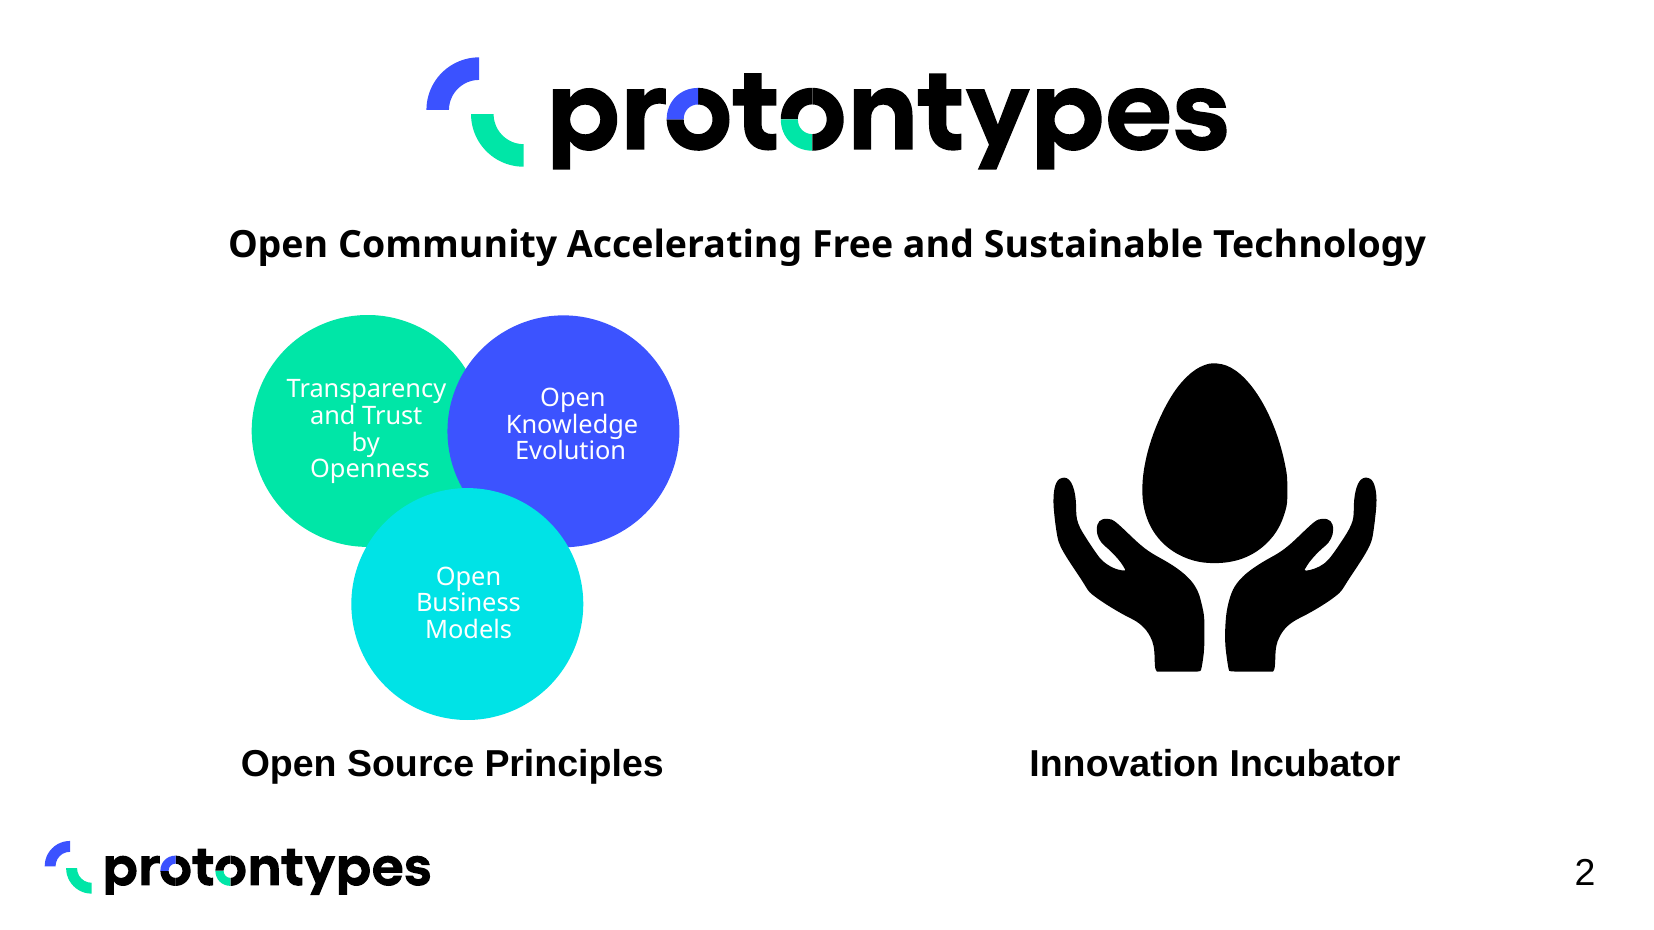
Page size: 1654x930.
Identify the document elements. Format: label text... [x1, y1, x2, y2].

picture [416, 47, 1237, 181]
picture [251, 315, 680, 721]
picture [1050, 352, 1381, 683]
text_box Innovation Incubator [960, 735, 1471, 796]
text_box Open Community Accelerating Free and Sustainable Technology [213, 210, 1501, 276]
text_box Open Source Principles [226, 735, 751, 796]
